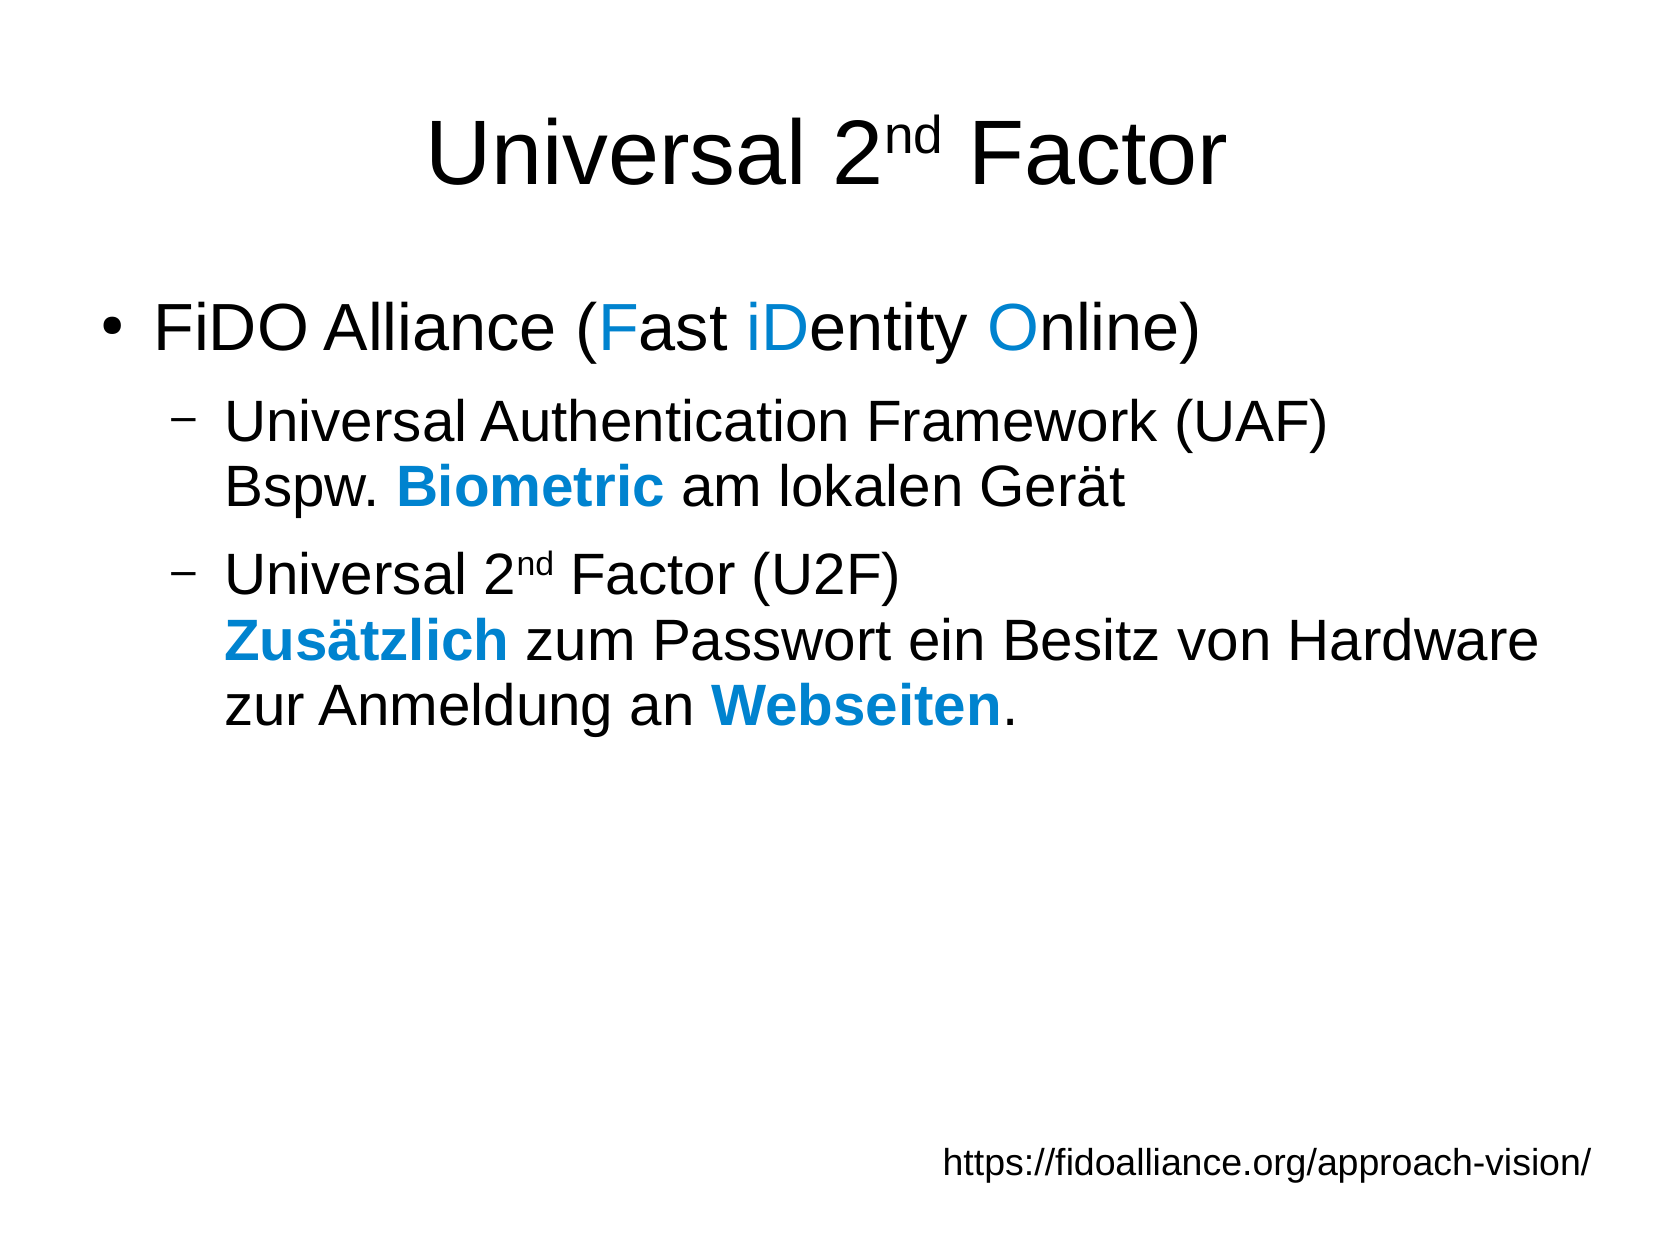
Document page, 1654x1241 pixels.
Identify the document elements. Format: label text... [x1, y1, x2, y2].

list FiDO Alliance (Fast iDentity Online) Universal Authentication Framework (UAF) Bspw. Biometric am lokalen Gerät Universal 2nd Factor (U2F) Zusätzlich zum Passwort ein Besitz von Hardware zur Anmeldung an Webseiten. [82, 290, 1571, 1010]
text_box https://fidoalliance.org/approach-vision/ [927, 1133, 1607, 1191]
title Universal 2nd Factor [82, 49, 1571, 257]
